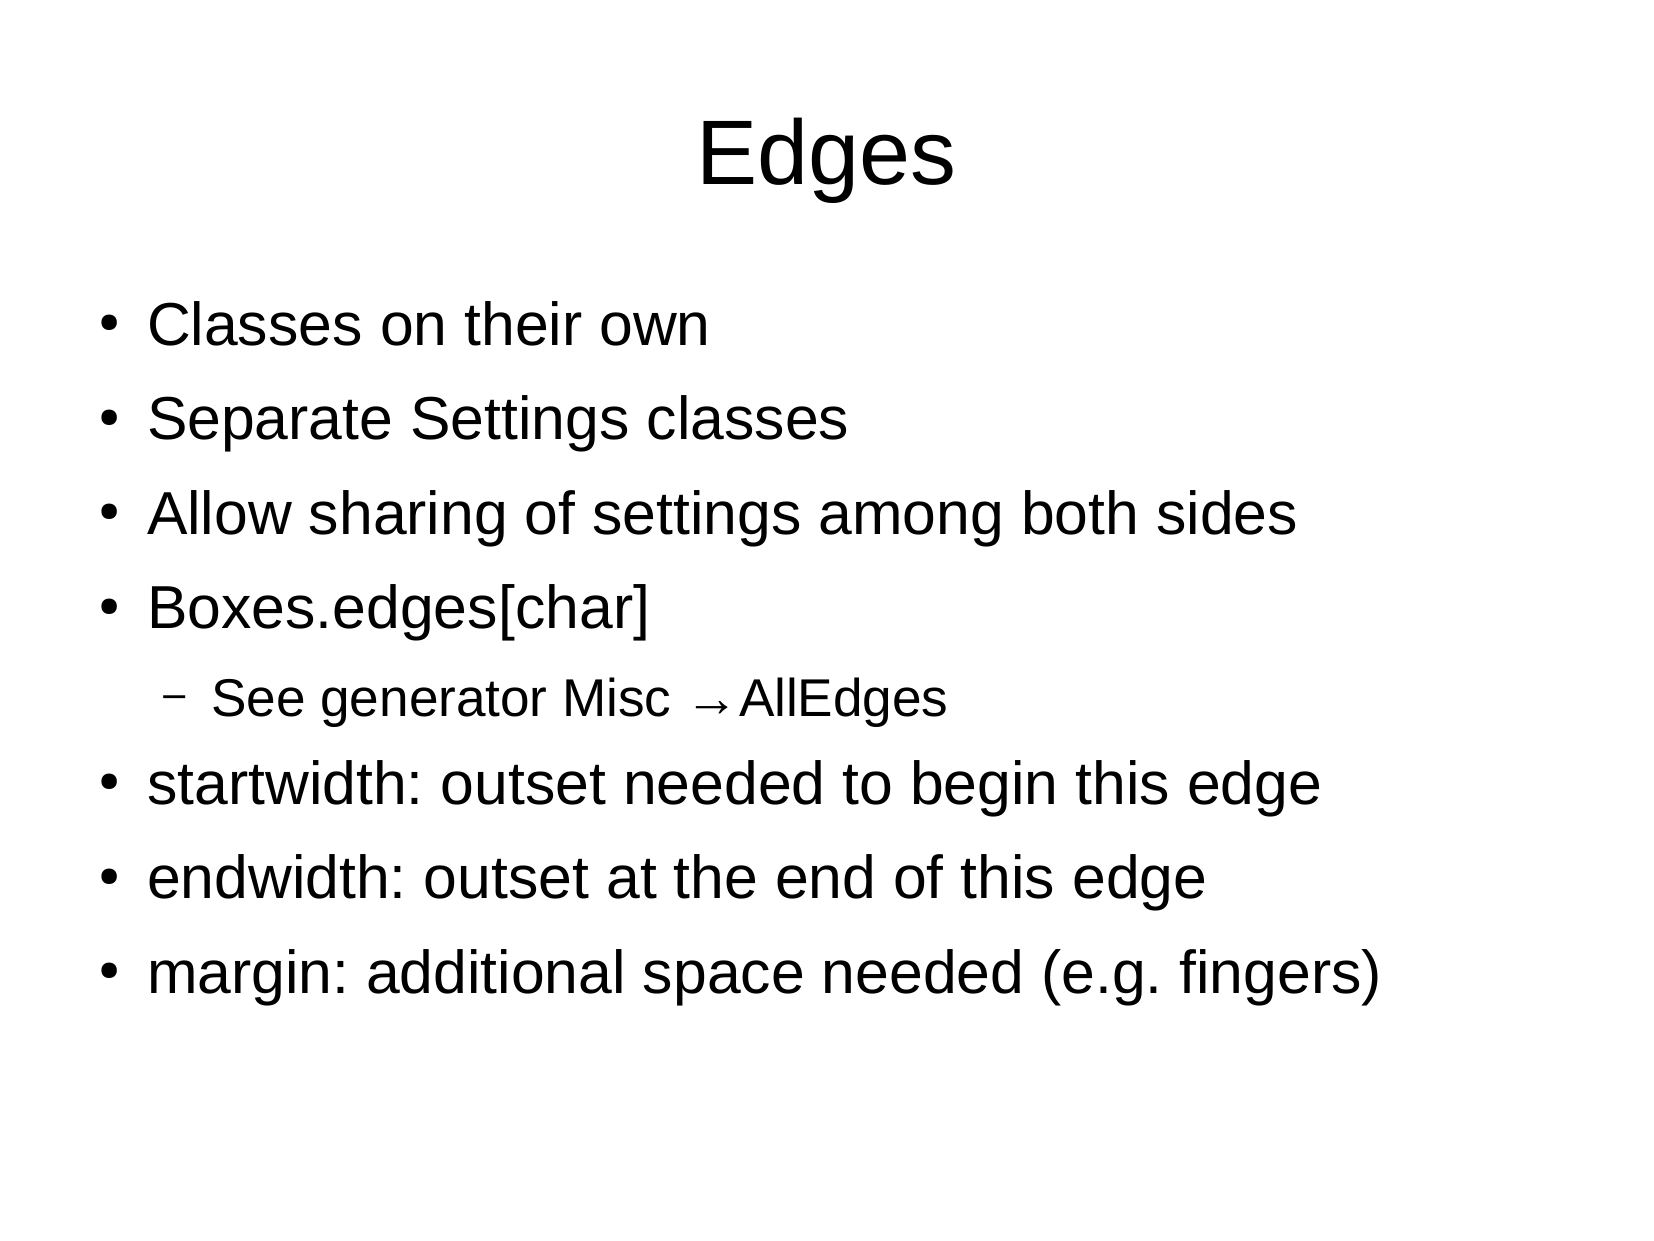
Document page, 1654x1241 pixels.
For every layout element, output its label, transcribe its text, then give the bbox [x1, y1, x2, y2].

list Classes on their own Separate Settings classes Allow sharing of settings among both sides Boxes.edges[char] See generator Misc →AllEdges startwidth: outset needed to begin this edge endwidth: outset at the end of this edge margin: additional space needed (e.g. fingers) [82, 290, 1571, 1010]
title Edges [82, 49, 1571, 257]
